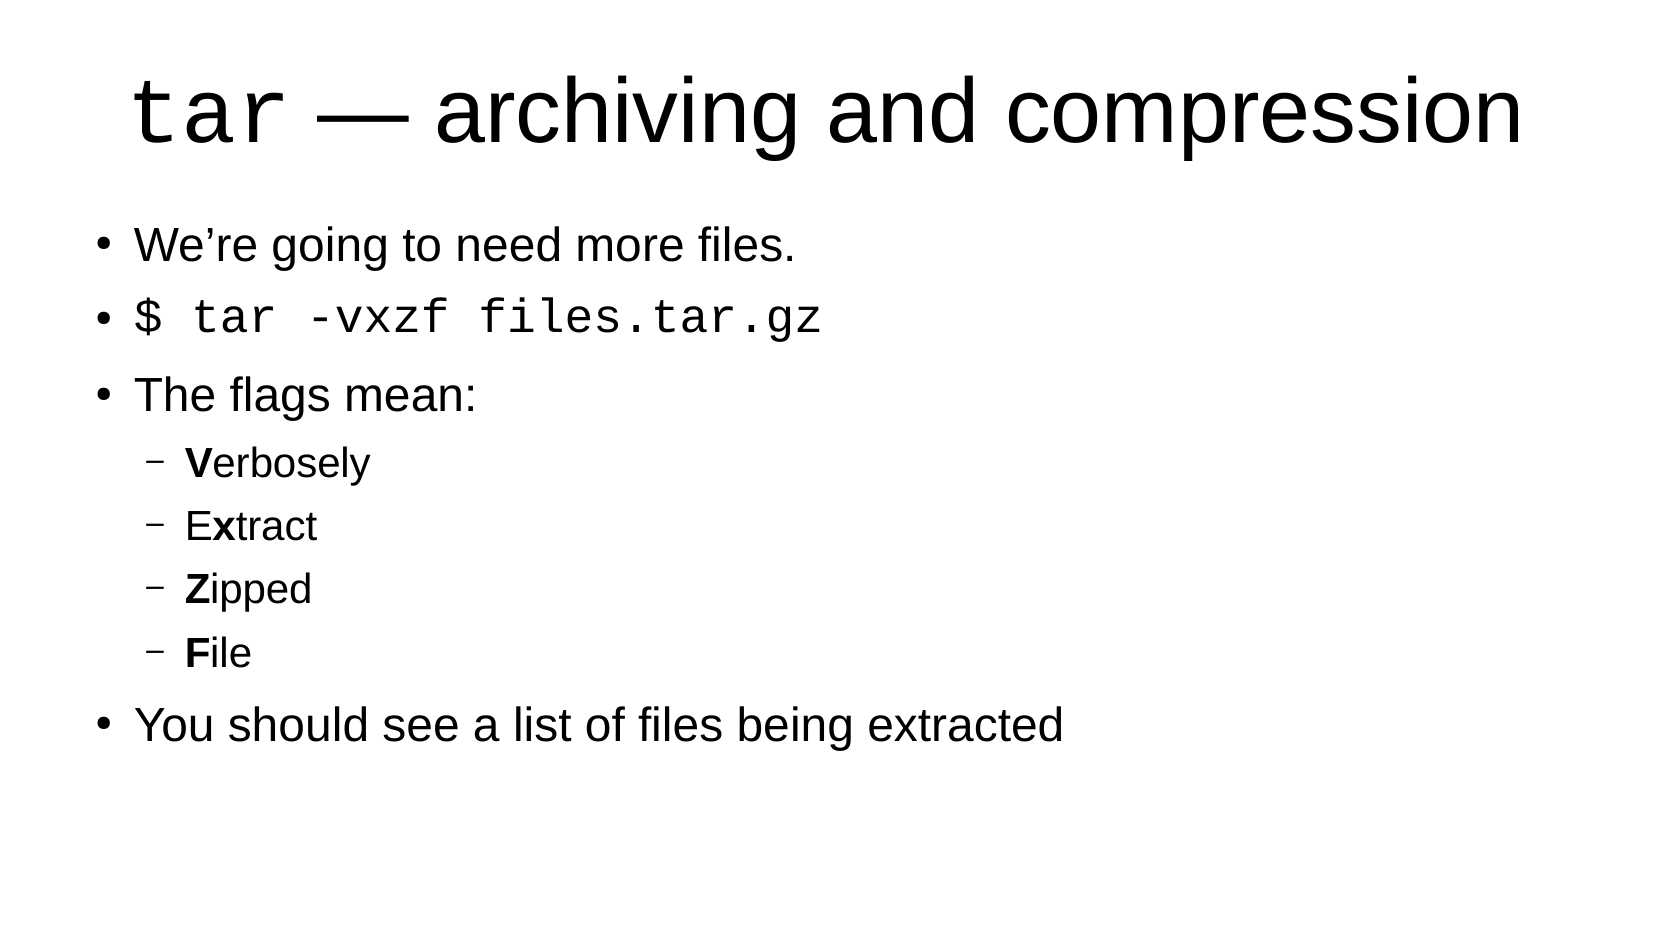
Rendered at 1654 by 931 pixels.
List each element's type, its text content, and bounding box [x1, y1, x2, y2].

title tar — archiving and compression [82, 37, 1571, 193]
list We’re going to need more files. $ tar -vxzf files.tar.gz The flags mean: Verbosely Extract Zipped File You should see a list of files being extracted [82, 217, 1571, 758]
